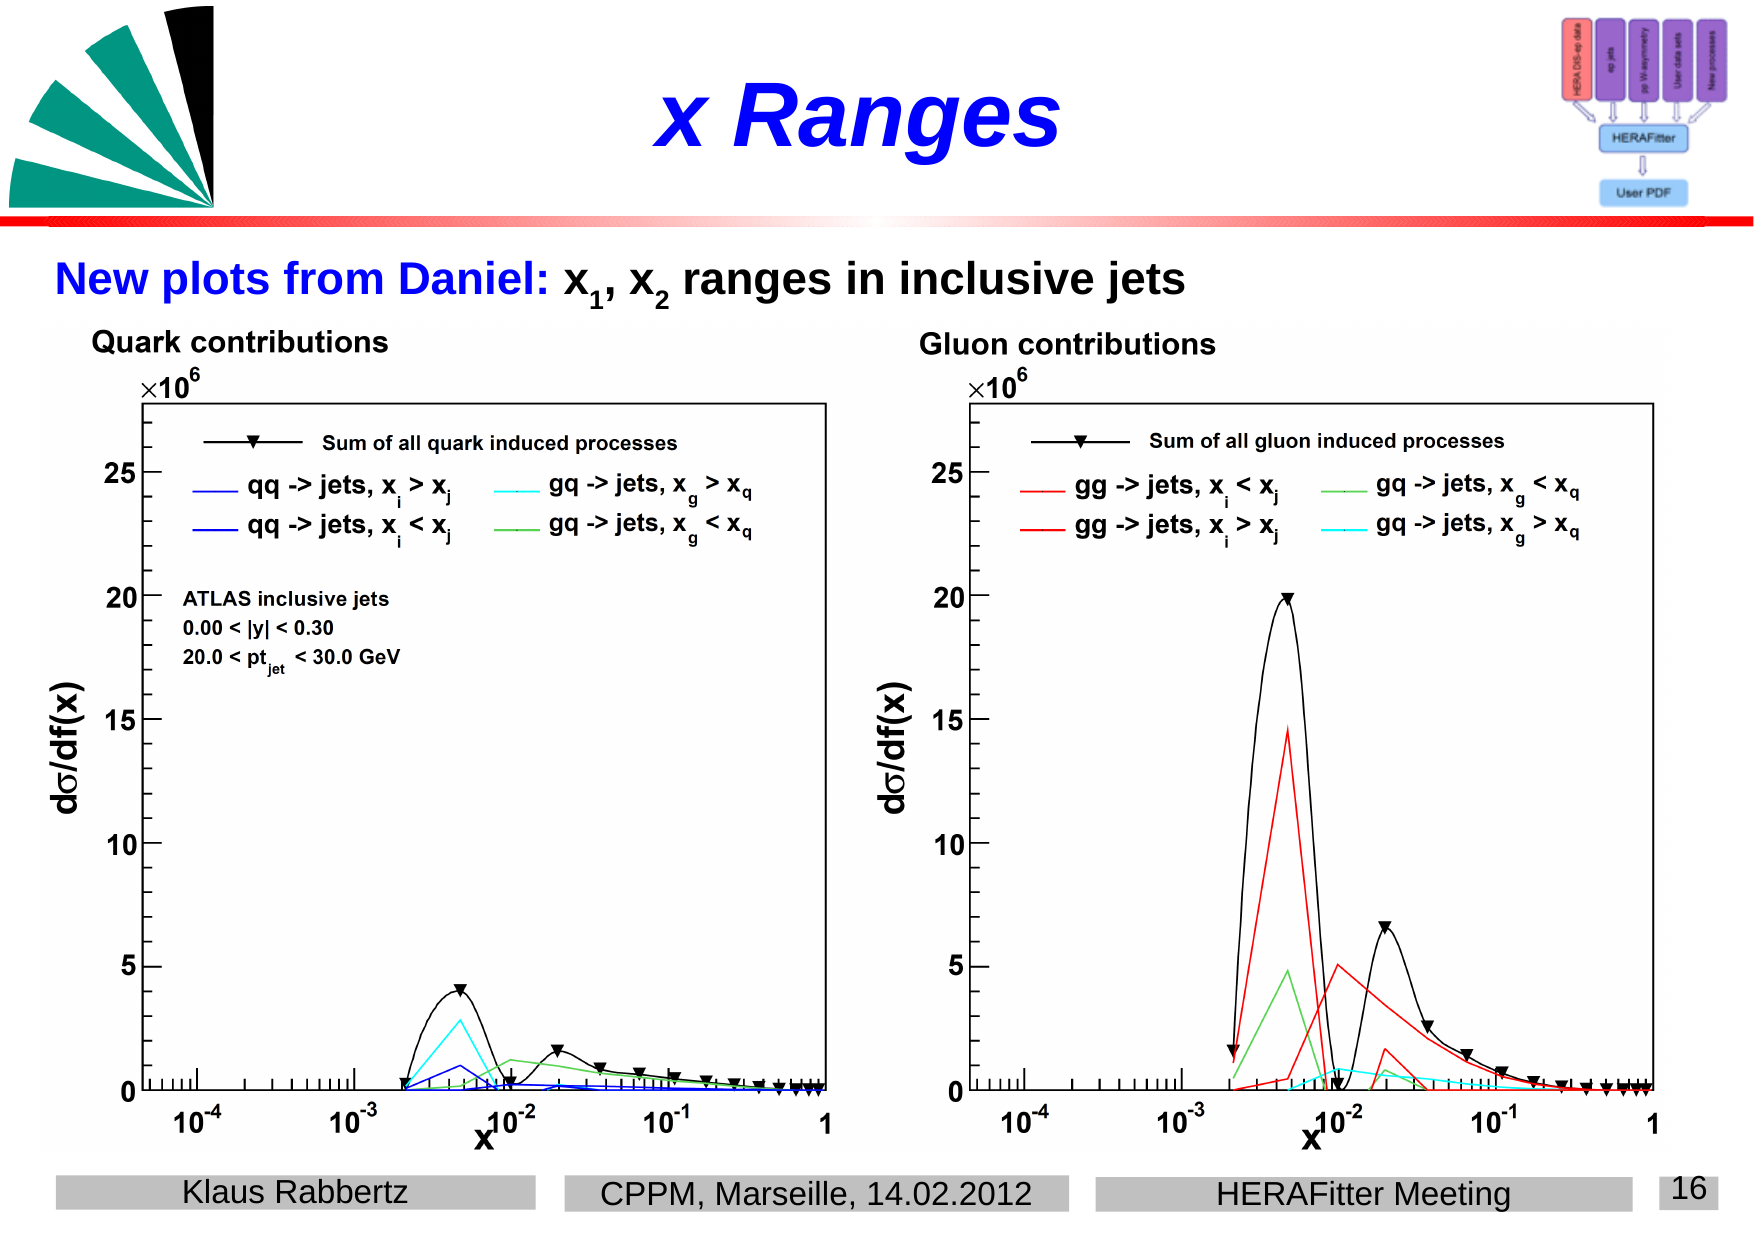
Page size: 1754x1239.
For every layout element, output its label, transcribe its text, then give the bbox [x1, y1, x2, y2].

picture [1552, 15, 1736, 211]
picture [9, 6, 214, 210]
picture [39, 321, 1671, 1159]
title x Ranges [220, 22, 1525, 207]
text_box New plots from Daniel: x1, x2 ranges in inclusive jets [42, 246, 1200, 322]
